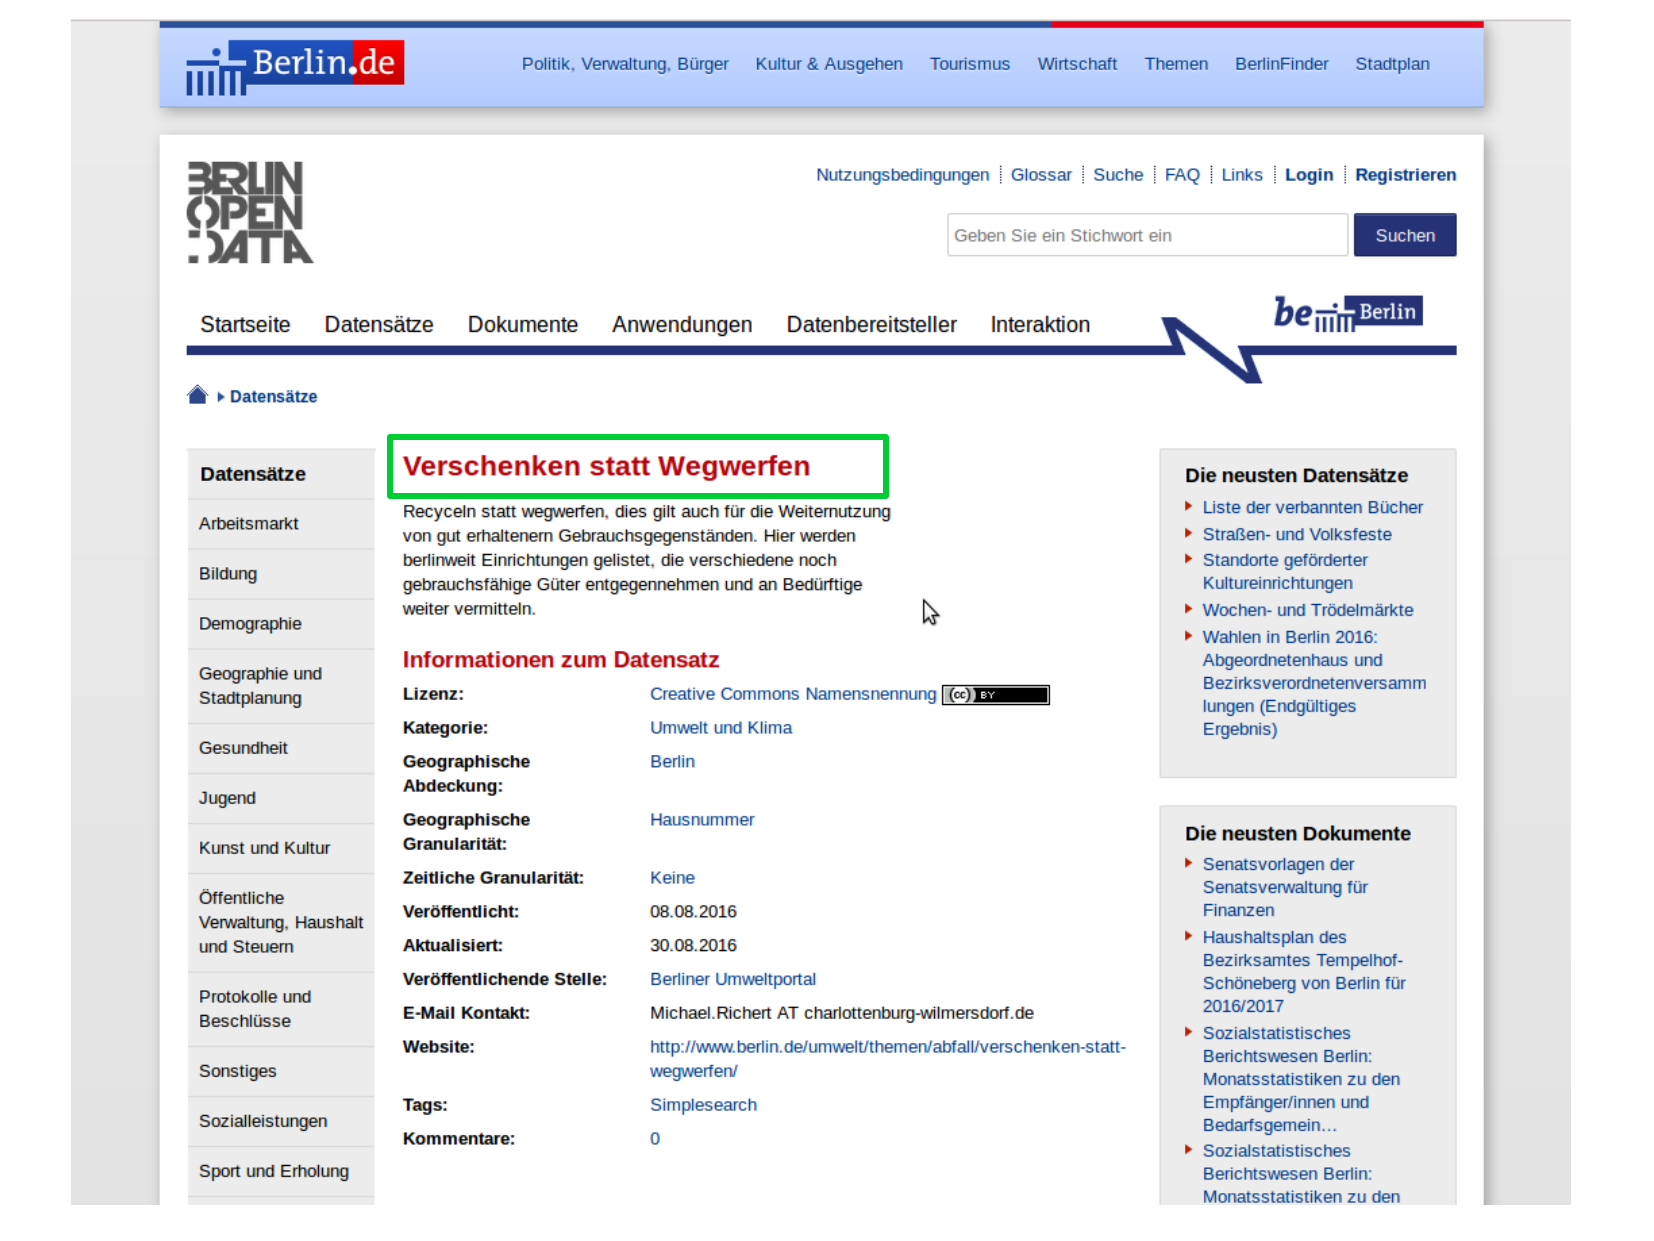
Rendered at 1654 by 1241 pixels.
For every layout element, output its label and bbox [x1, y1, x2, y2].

picture [70, 19, 1571, 1205]
